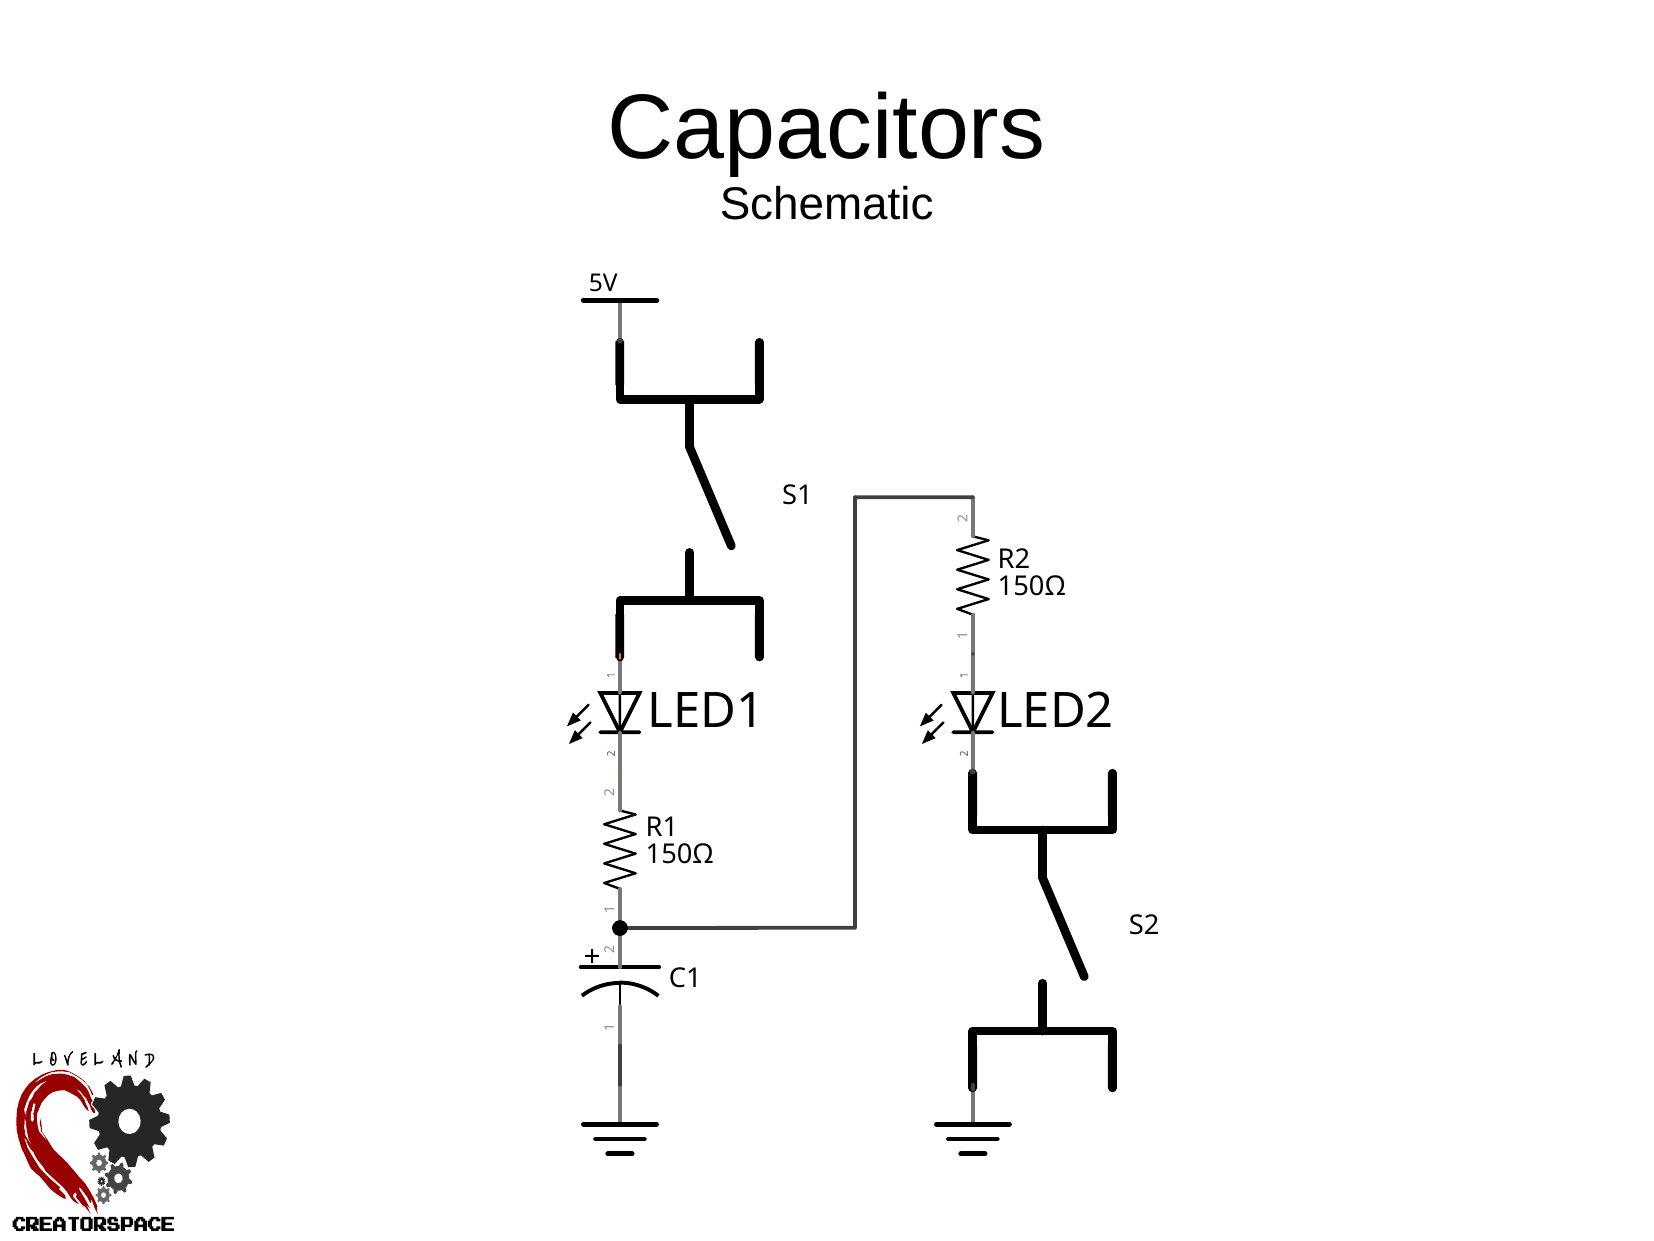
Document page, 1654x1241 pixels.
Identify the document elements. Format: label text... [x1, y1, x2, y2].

picture [563, 262, 1171, 1163]
title Capacitors Schematic [82, 49, 1571, 257]
